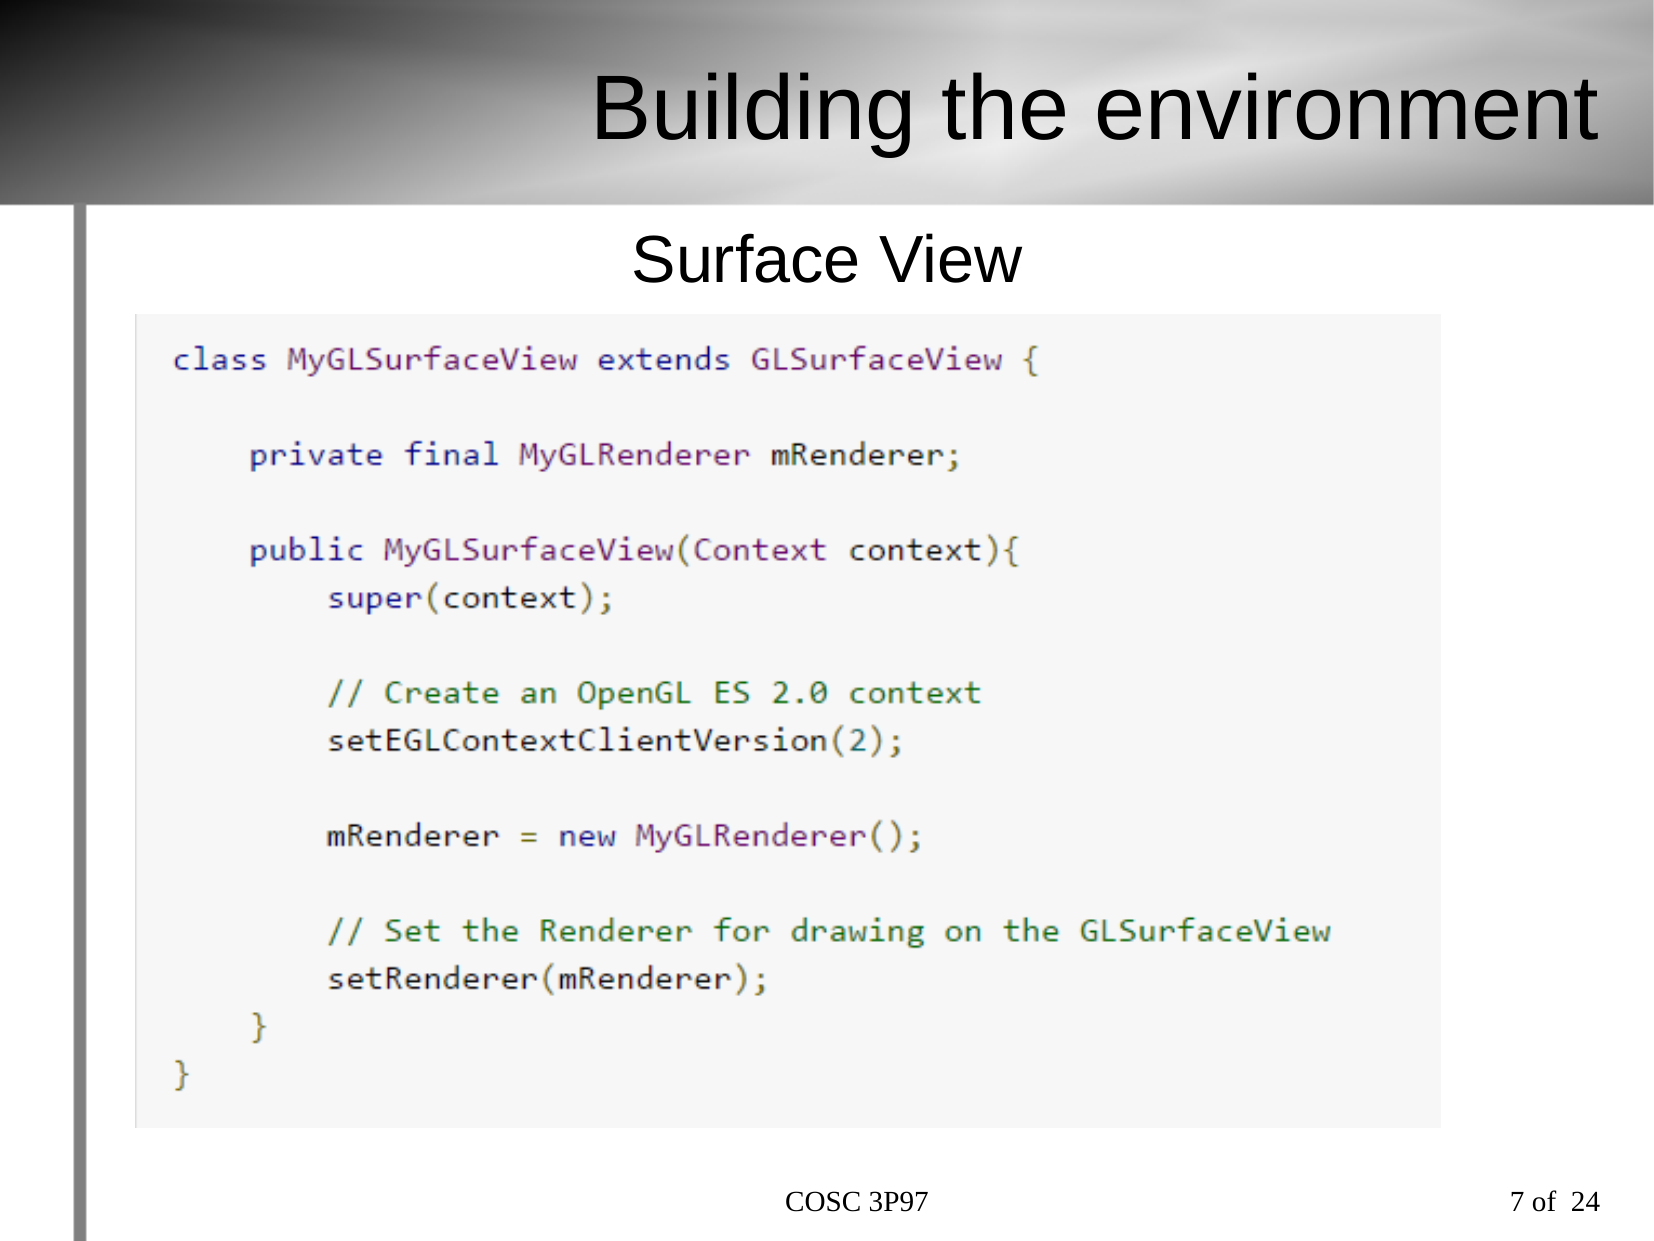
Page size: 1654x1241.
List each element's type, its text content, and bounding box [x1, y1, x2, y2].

text_box Surface View [616, 214, 1038, 305]
picture [0, 0, 1654, 1241]
title Building the environment [112, 13, 1601, 201]
